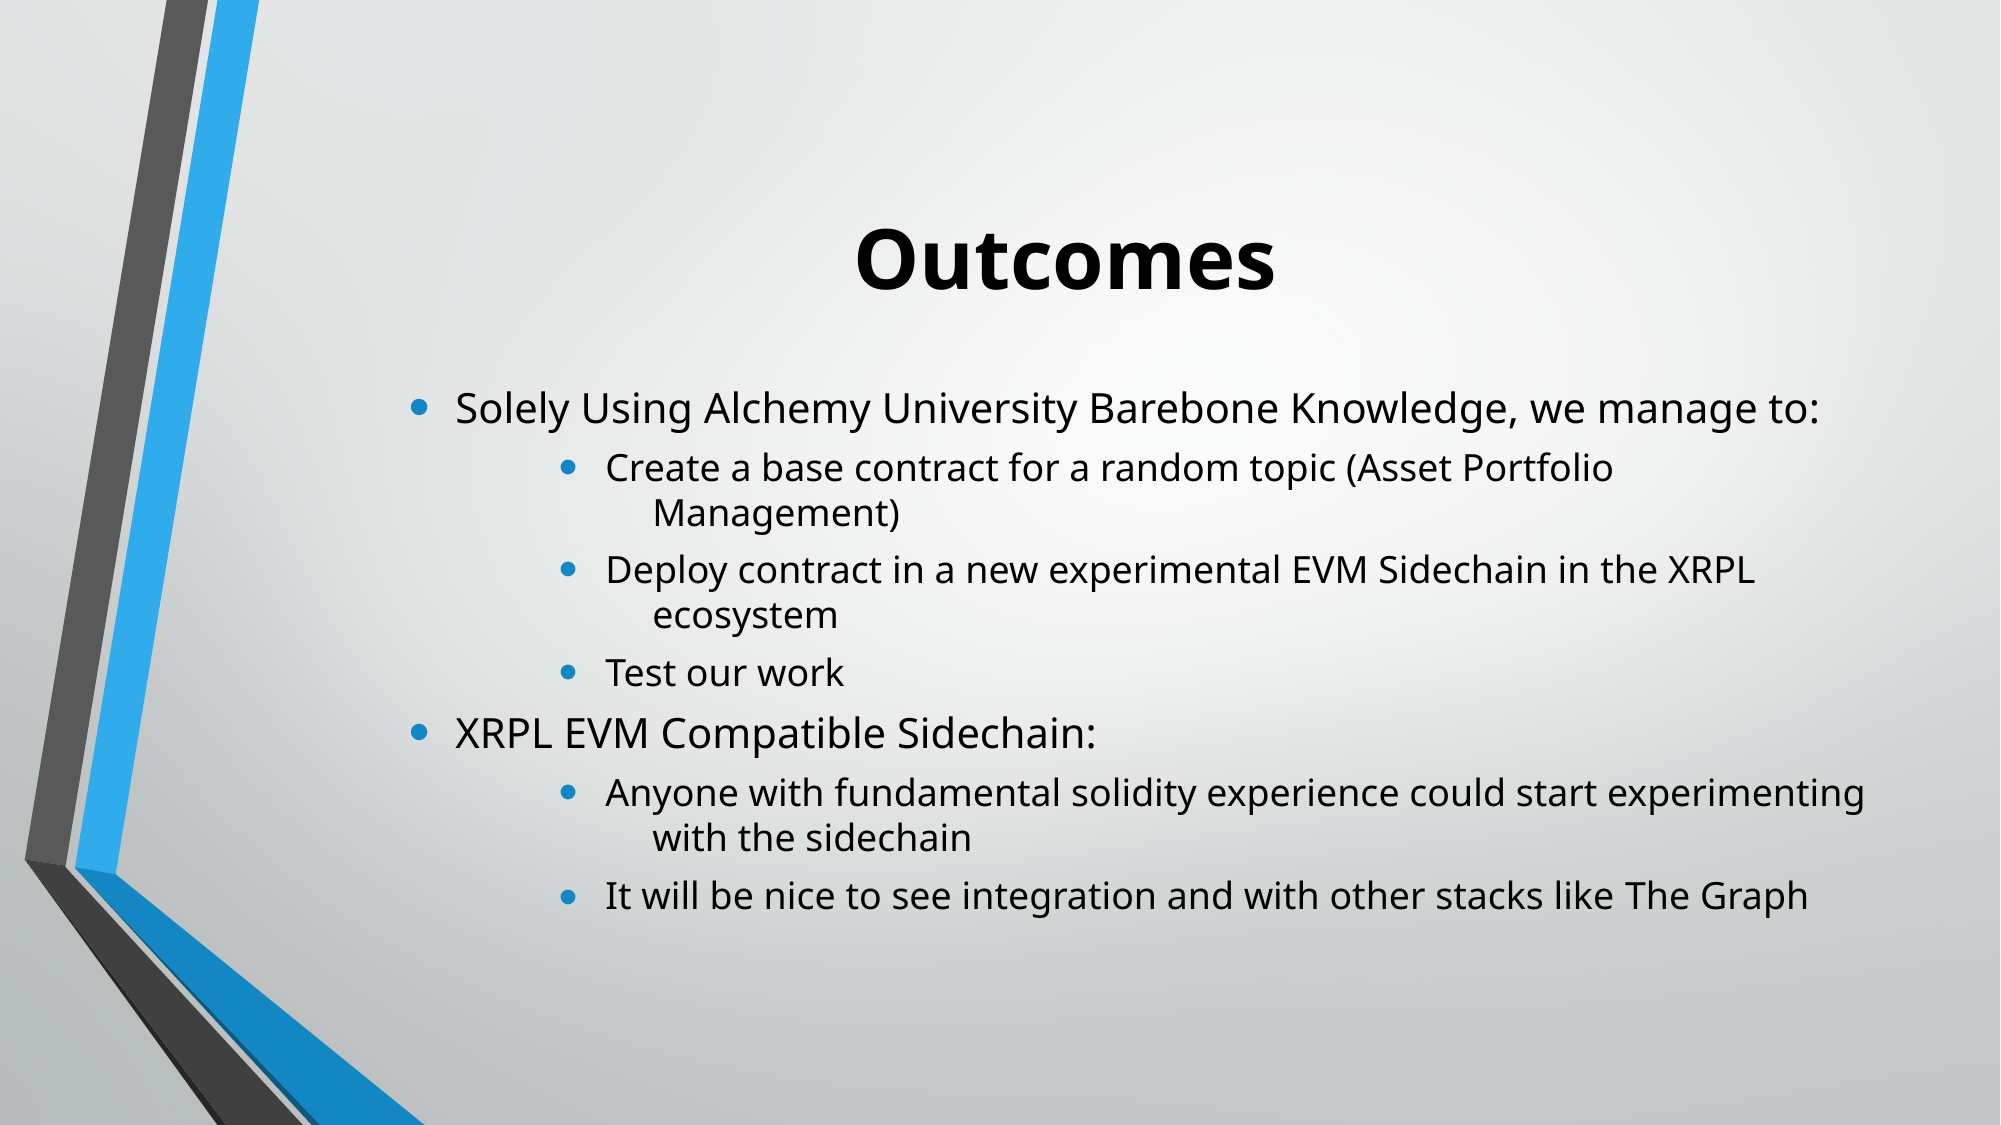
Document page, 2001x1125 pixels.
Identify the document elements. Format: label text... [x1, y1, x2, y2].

list Solely Using Alchemy University Barebone Knowledge, we manage to: Create a base contract for a random topic (Asset Portfolio Management) Deploy contract in a new experimental EVM Sidechain in the XRPL ecosystem Test our work XRPL EVM Compatible Sidechain: Anyone with fundamental solidity experience could start experimenting with the sidechain It will be nice to see integration and with other stacks like The Graph [243, 400, 1887, 1057]
title Outcomes [243, 112, 1887, 400]
